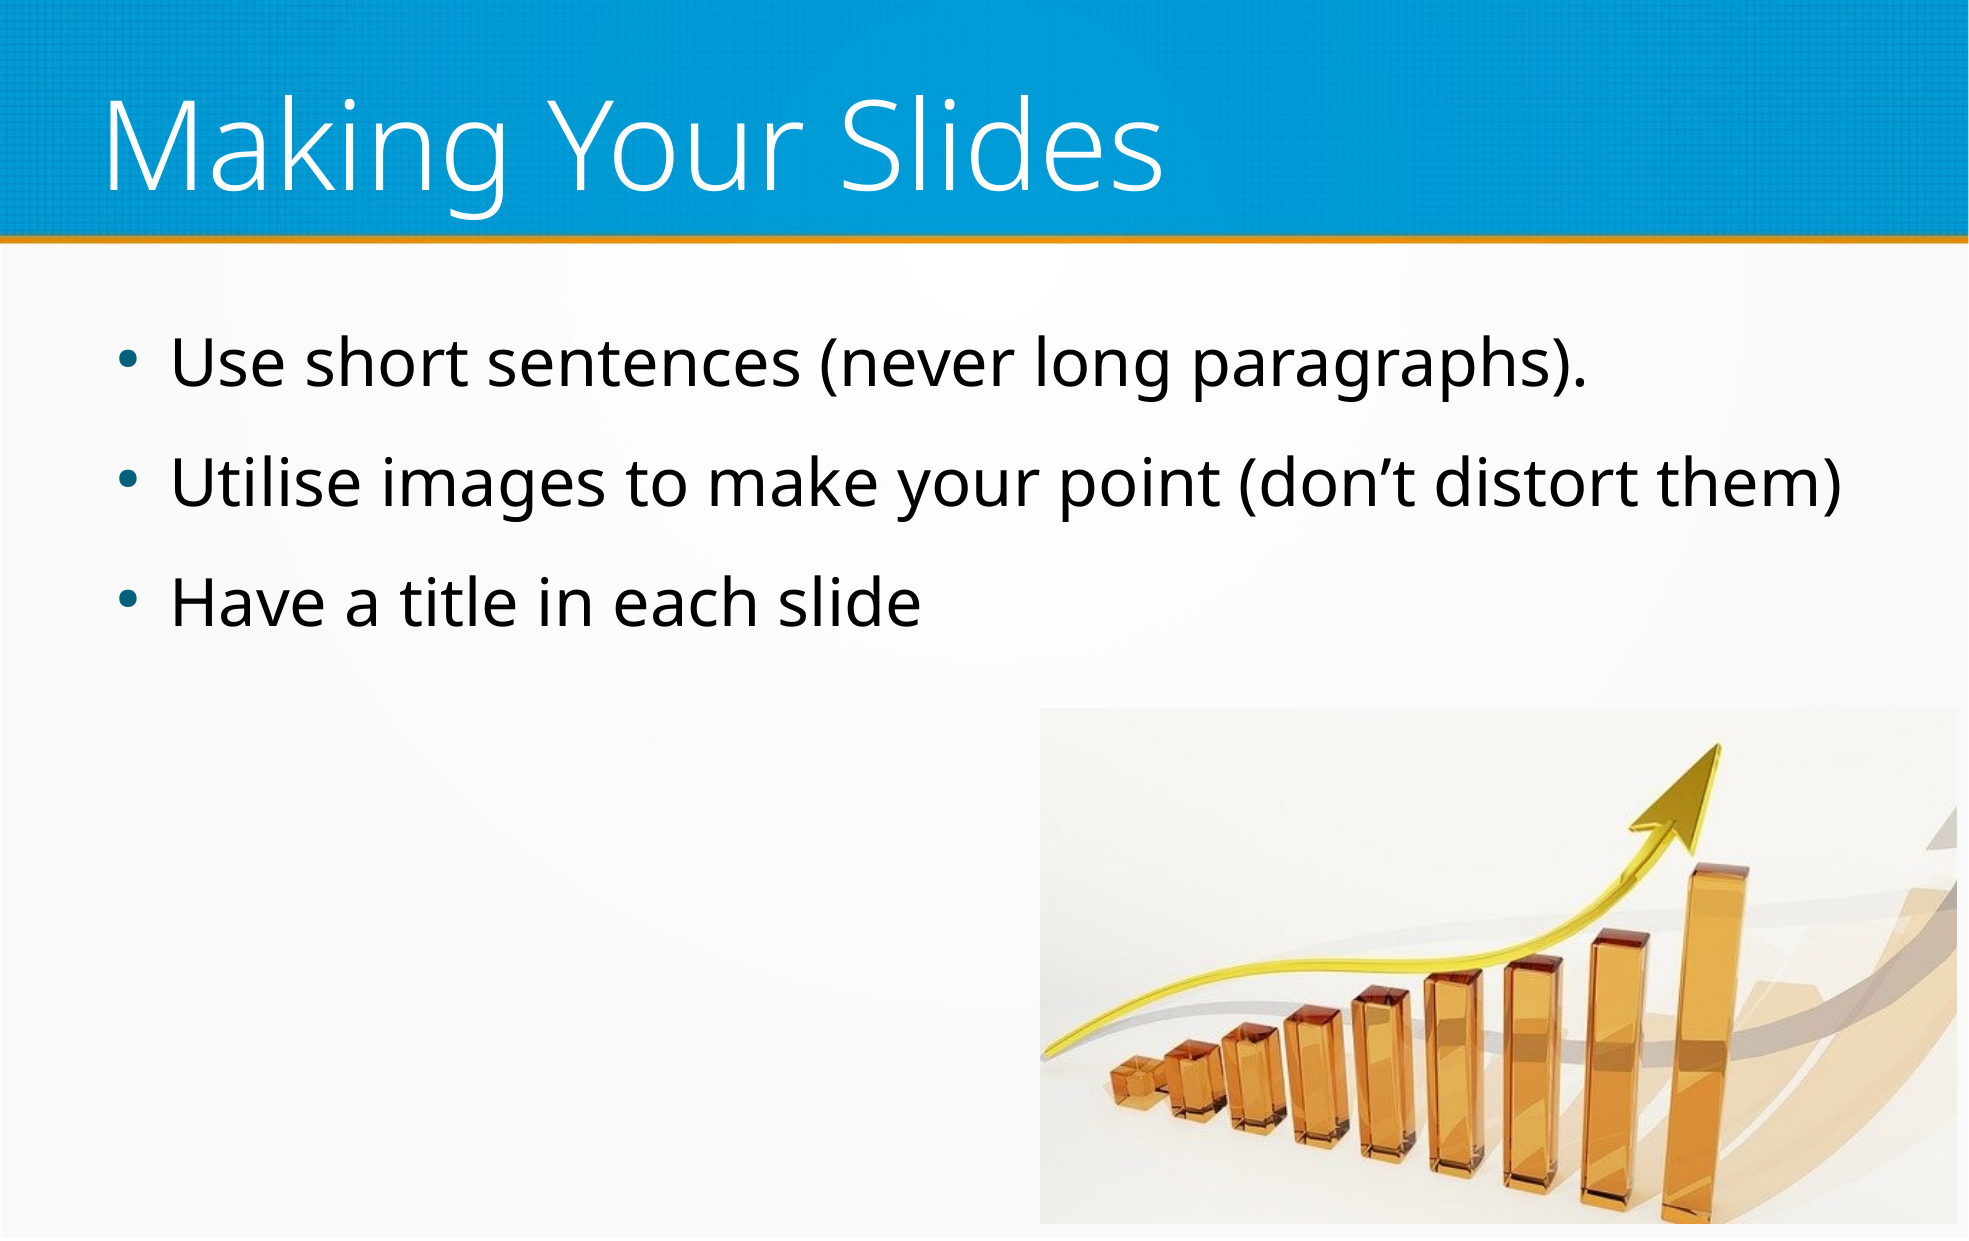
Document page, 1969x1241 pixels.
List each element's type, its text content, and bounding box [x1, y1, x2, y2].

list Use short sentences (never long paragraphs). Utilise images to make your point (don’t distort them) Have a title in each slide [98, 315, 1861, 1081]
title Making Your Slides [98, 19, 1870, 227]
picture [0, 233, 1969, 1241]
